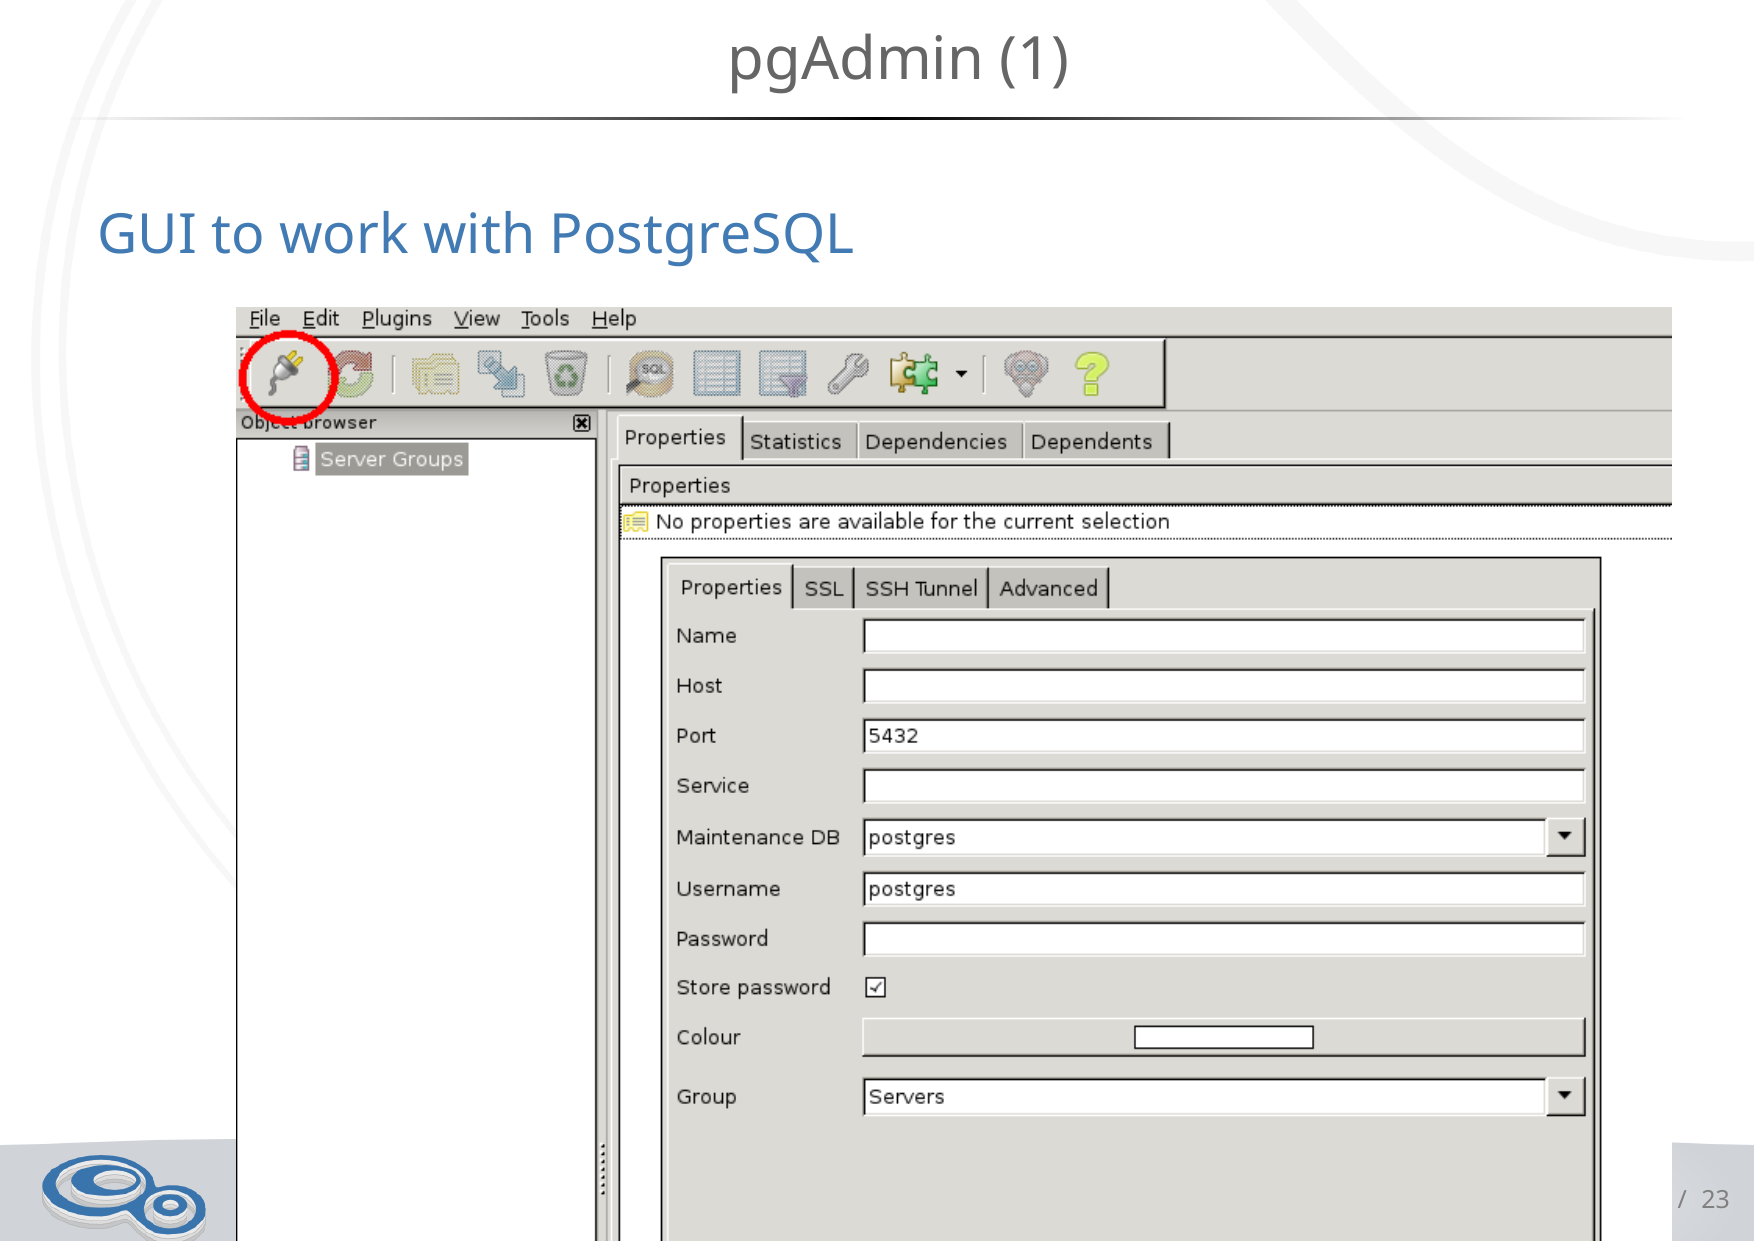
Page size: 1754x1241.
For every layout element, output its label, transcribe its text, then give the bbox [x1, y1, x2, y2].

list GUI to work with PostgreSQL [67, 194, 1740, 313]
title pgAdmin (1) [31, 14, 1754, 98]
picture [0, 0, 1754, 1241]
